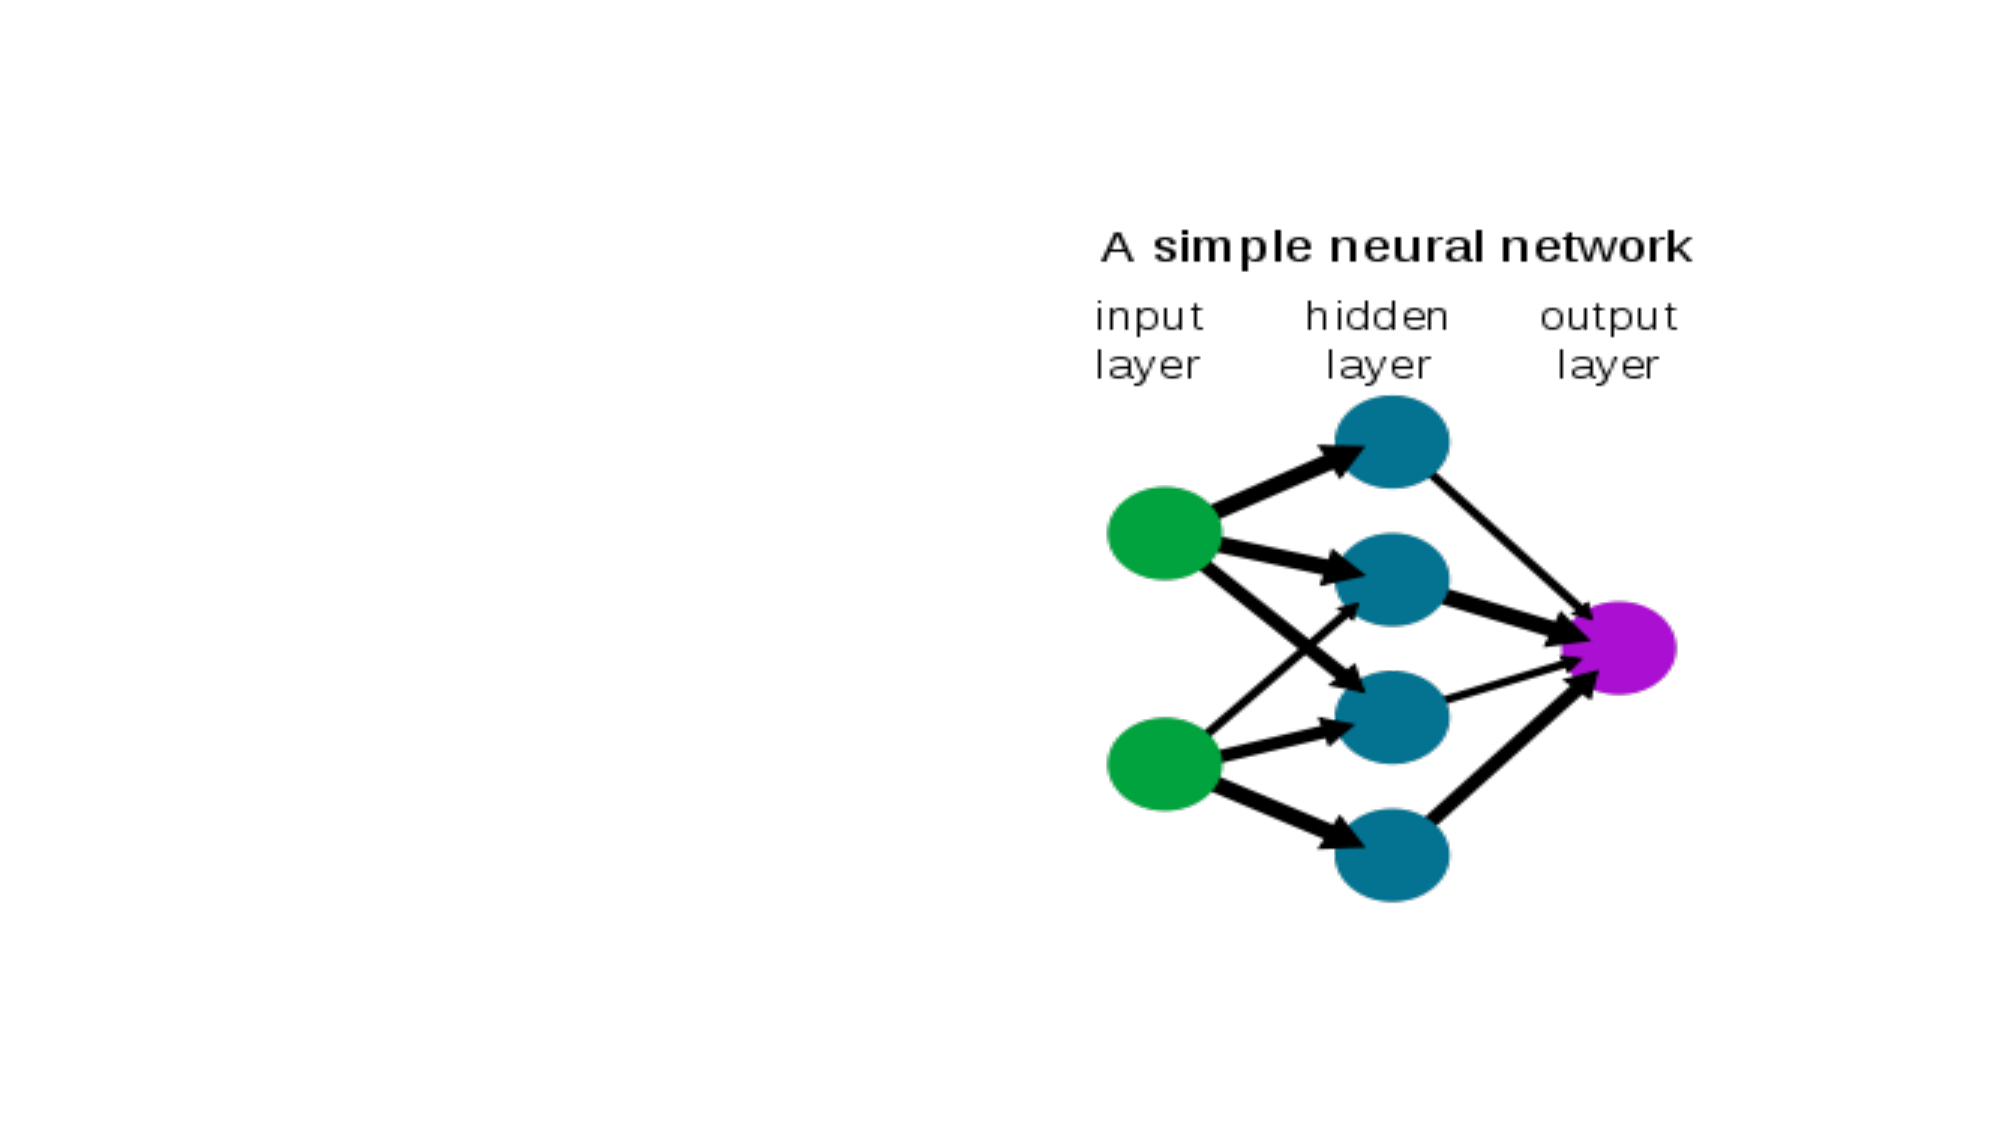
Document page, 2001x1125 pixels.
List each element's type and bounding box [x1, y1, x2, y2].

picture [1063, 216, 1723, 930]
